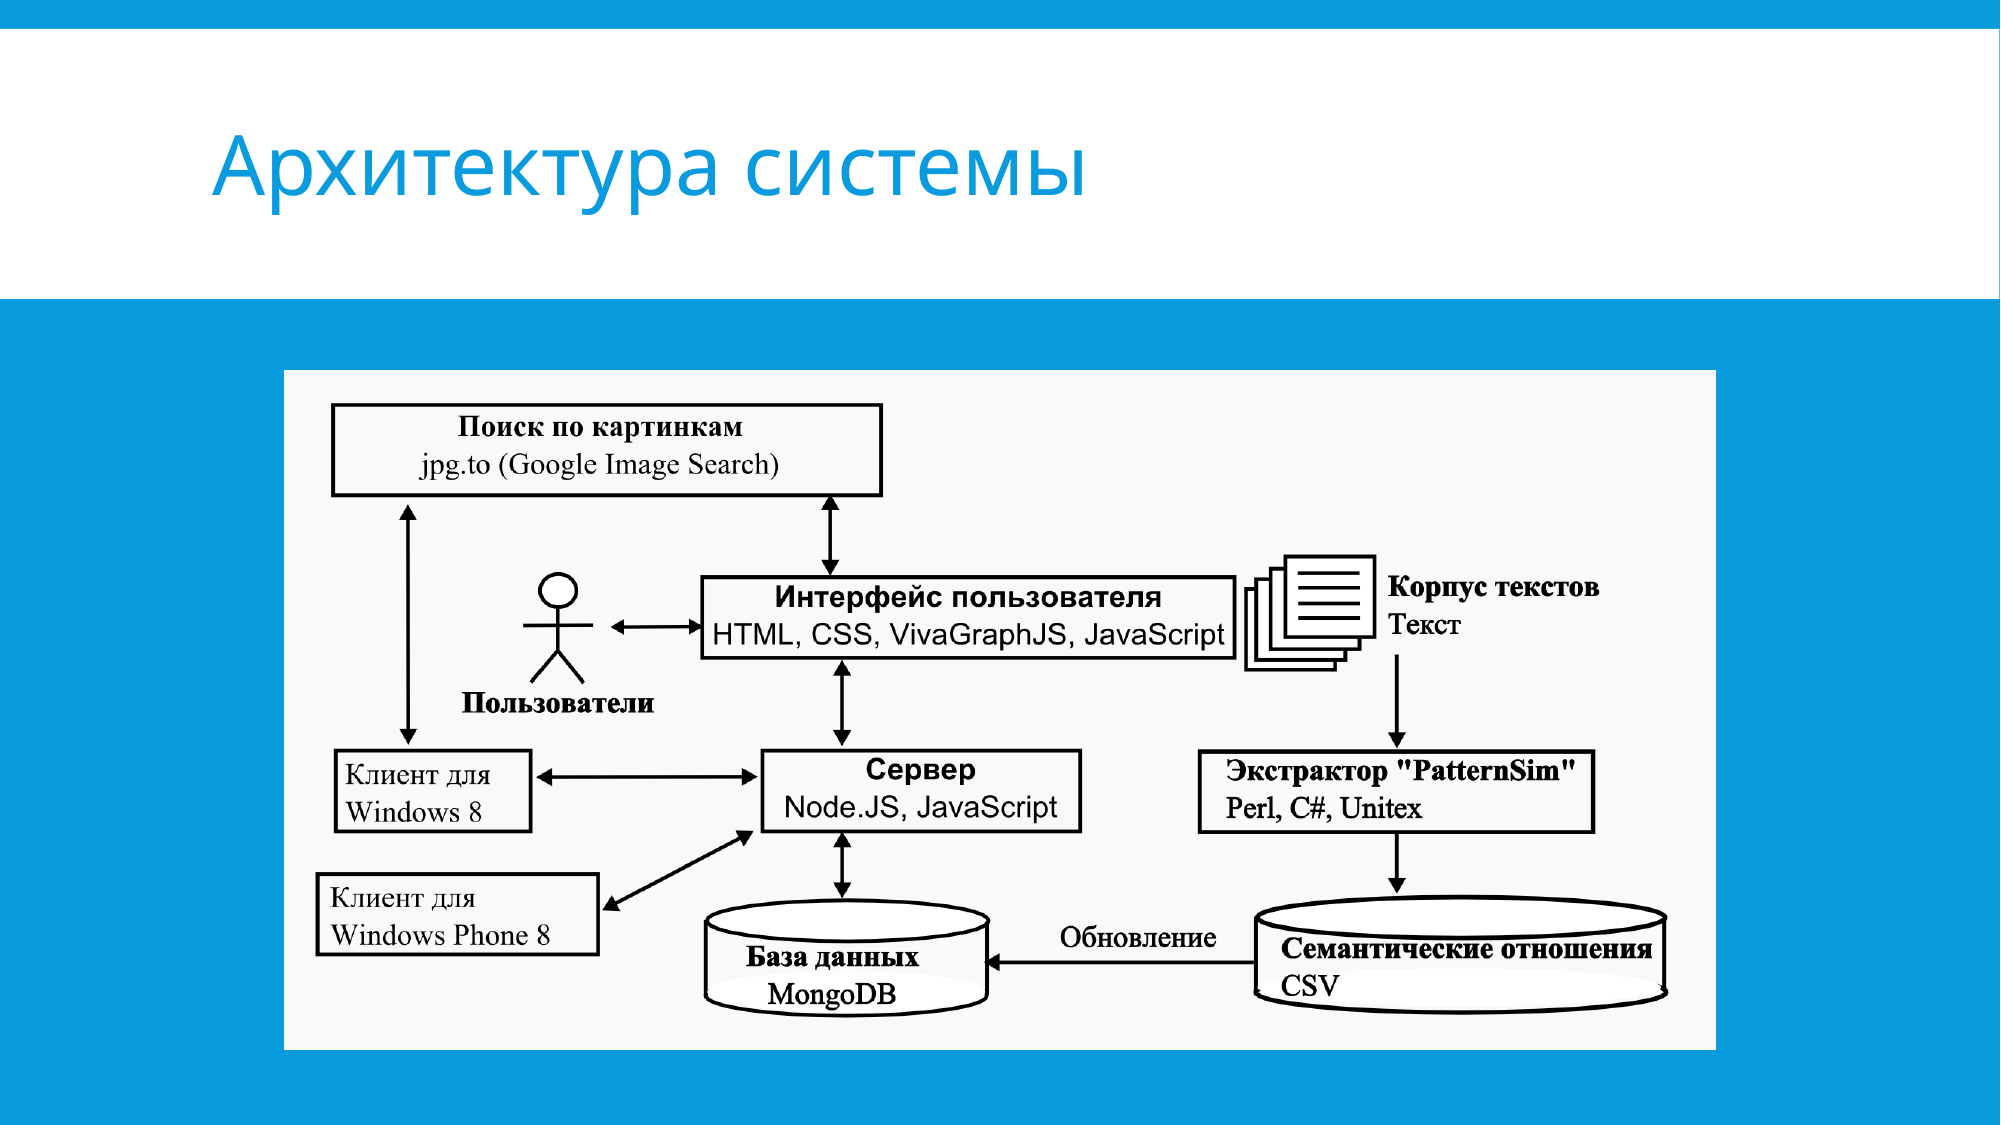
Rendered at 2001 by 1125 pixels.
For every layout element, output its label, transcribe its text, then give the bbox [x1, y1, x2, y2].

text_box Архитектура системы [197, 46, 1803, 294]
picture [285, 371, 1715, 1049]
